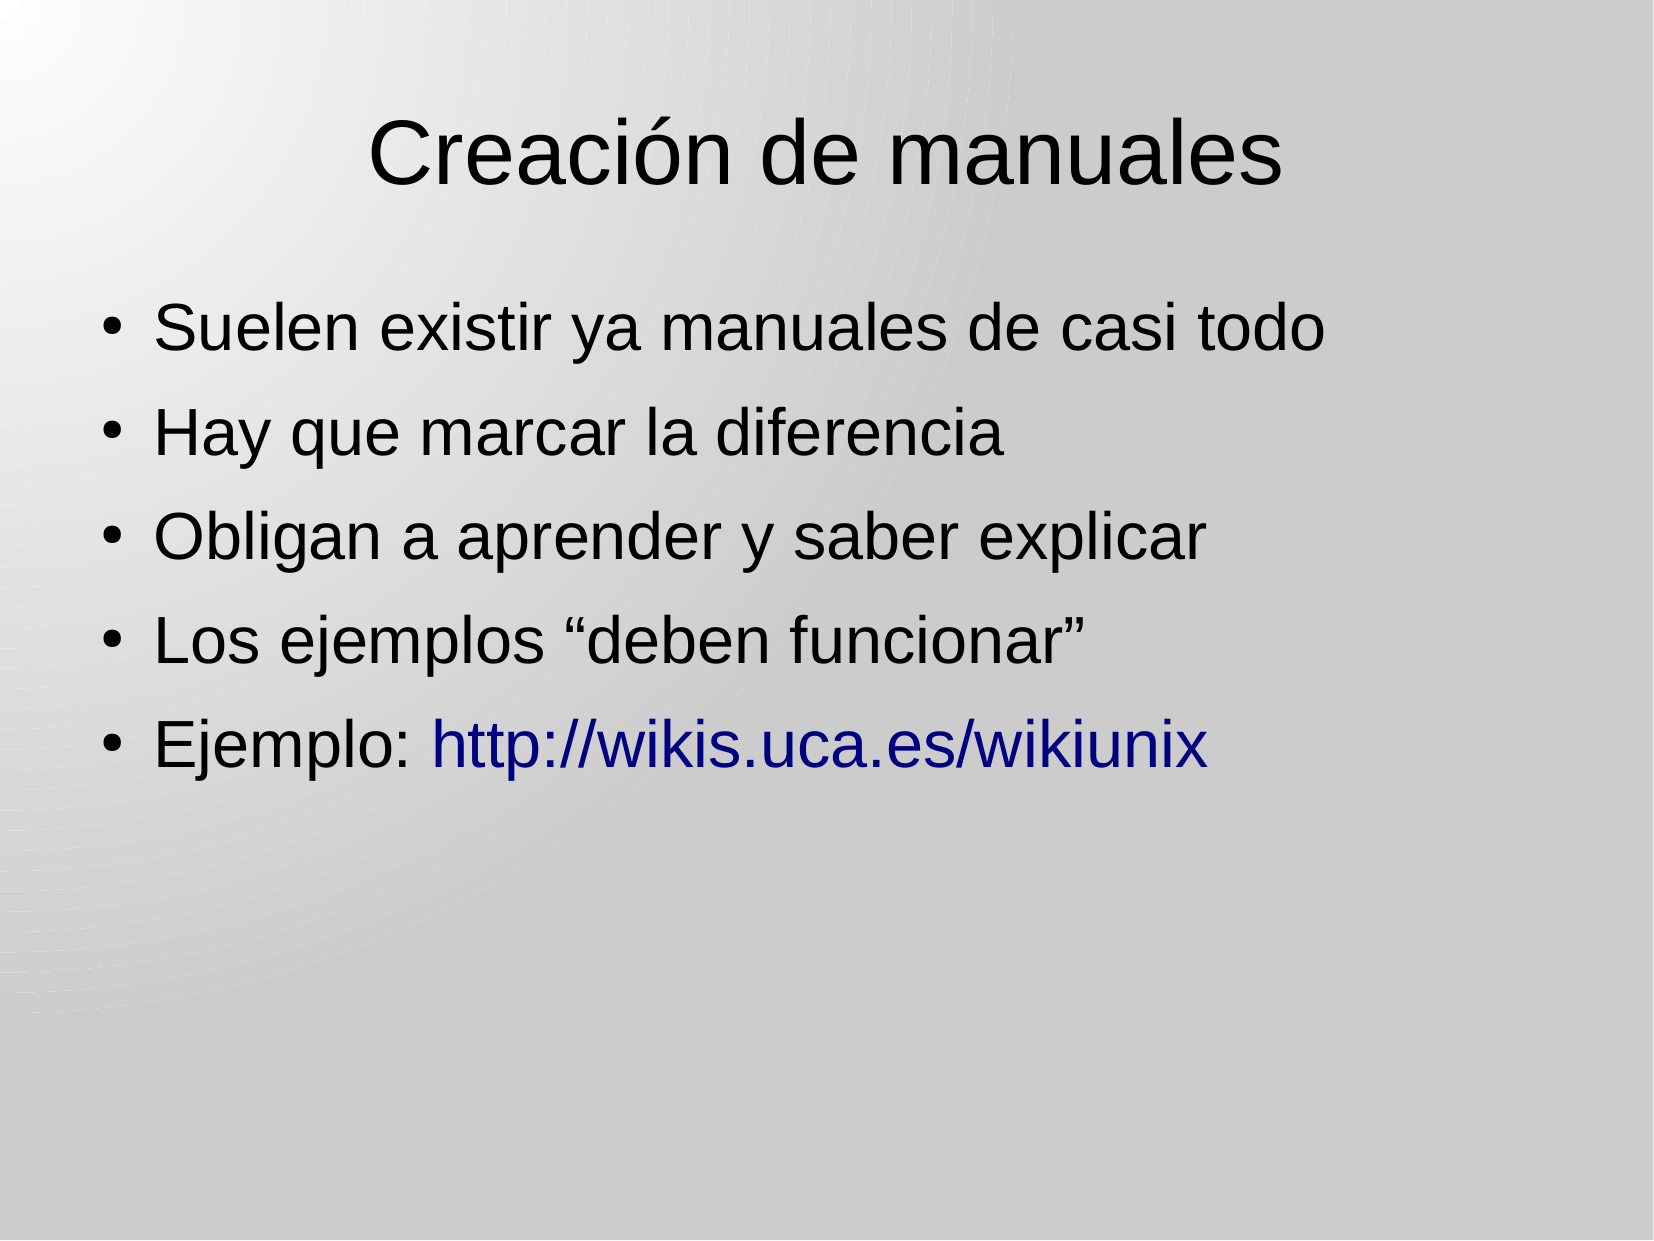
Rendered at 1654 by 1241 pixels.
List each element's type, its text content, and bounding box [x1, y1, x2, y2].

list Suelen existir ya manuales de casi todo Hay que marcar la diferencia Obligan a aprender y saber explicar Los ejemplos “deben funcionar” Ejemplo: http://wikis.uca.es/wikiunix [82, 290, 1538, 1109]
title Creación de manuales [82, 49, 1571, 257]
